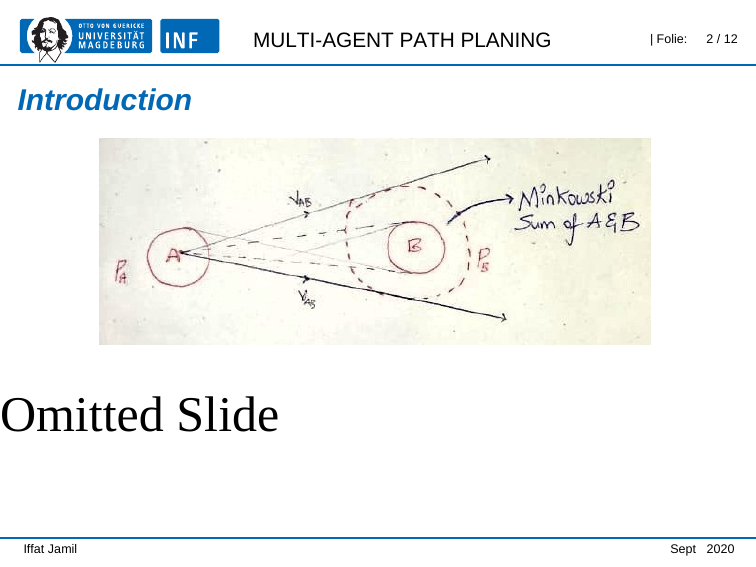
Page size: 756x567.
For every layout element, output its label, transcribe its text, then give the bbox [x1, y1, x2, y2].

text_box [19, 18, 35, 54]
text_box MULTI-AGENT PATH PLANING [253, 29, 552, 53]
text_box [64, 18, 153, 54]
text_box [160, 18, 220, 54]
text_box 2020 [706, 542, 735, 557]
text_box Omitted Slide [0, 0, 756, 64]
text_box | Folie: [650, 32, 688, 47]
text_box Omitted Slide [0, 66, 756, 537]
text_box Omitted Slide [0, 539, 756, 567]
text_box Sept [649, 542, 697, 557]
text_box Iffat Jamil [20, 542, 86, 557]
picture [97, 135, 653, 345]
text_box Introduction [17, 83, 193, 117]
text_box [31, 17, 69, 63]
text_box 2 / 12 [706, 32, 738, 47]
